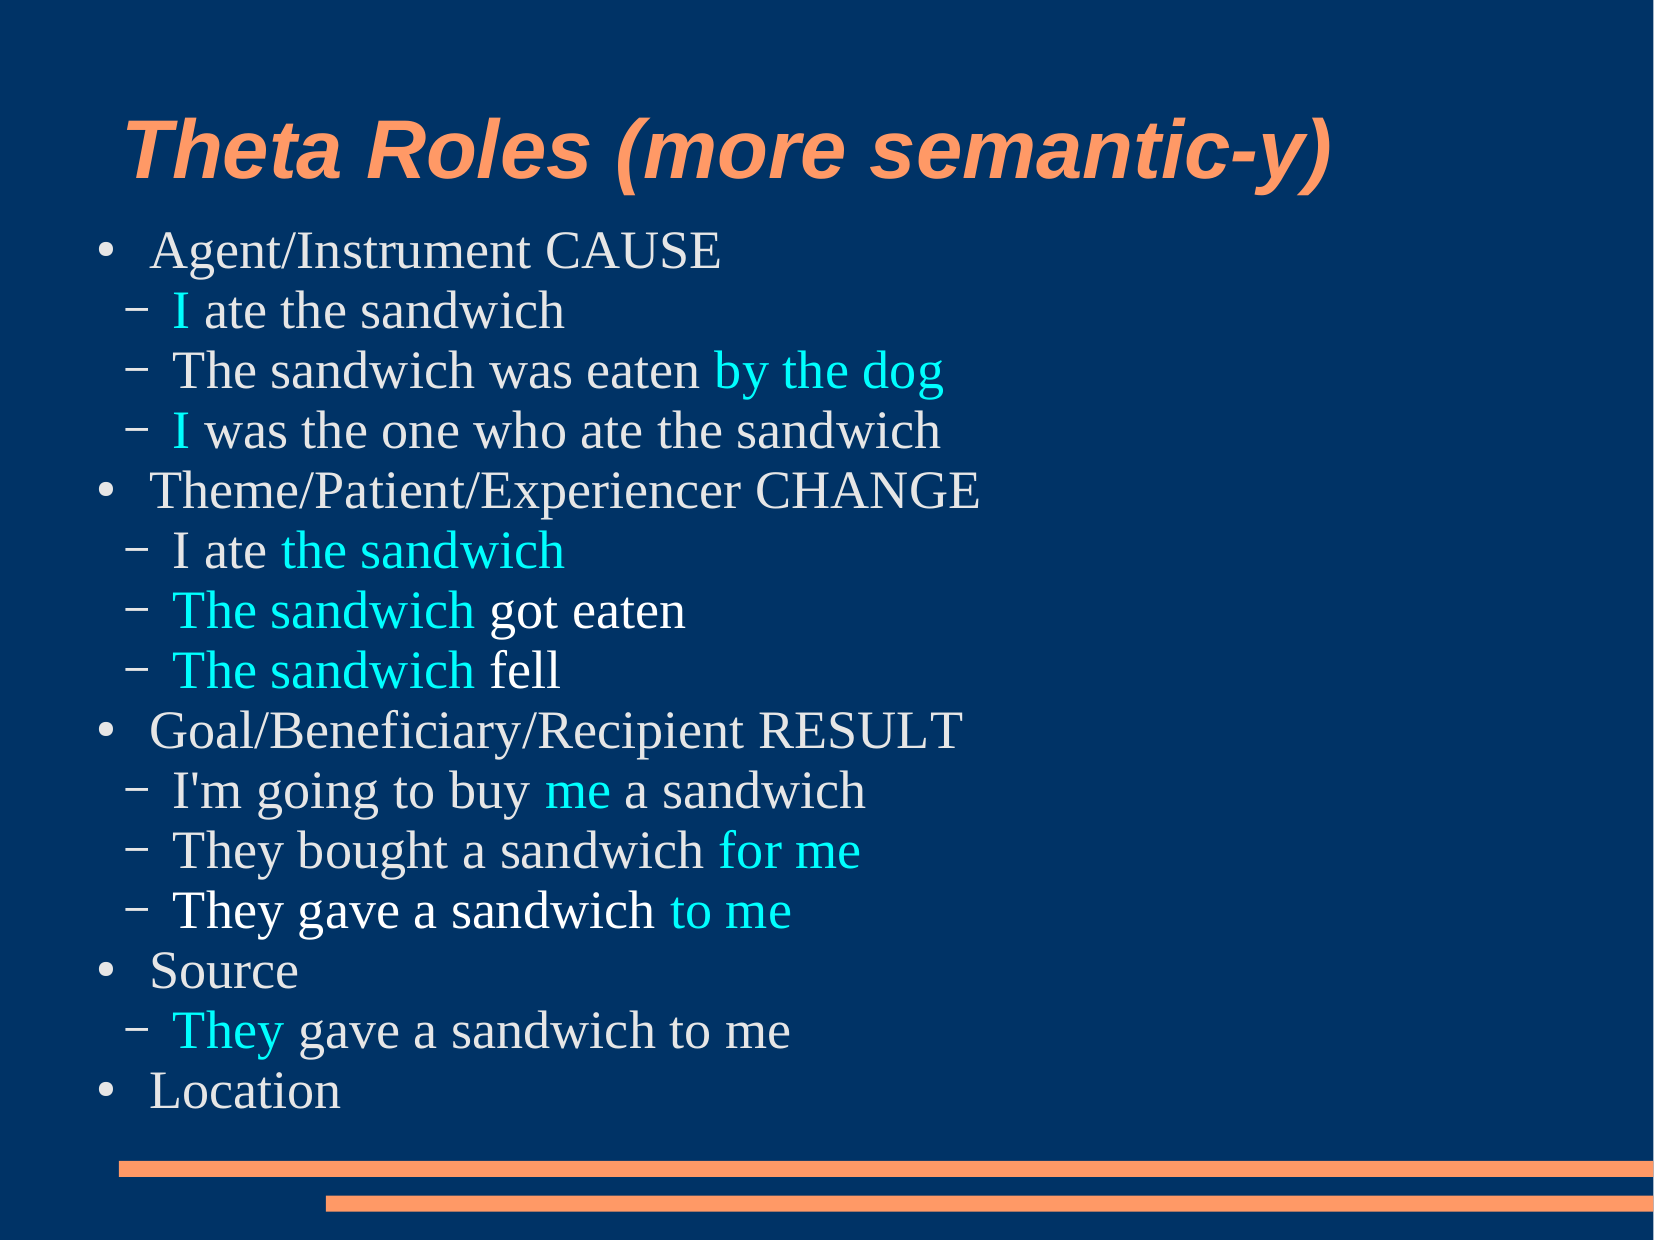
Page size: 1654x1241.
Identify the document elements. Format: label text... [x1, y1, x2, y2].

list Agent/Instrument CAUSE I ate the sandwich The sandwich was eaten by the dog I was the one who ate the sandwich Theme/Patient/Experiencer CHANGE I ate the sandwich The sandwich got eaten The sandwich fell Goal/Beneficiary/Recipient RESULT I'm going to buy me a sandwich They bought a sandwich for me They gave a sandwich to me Source They gave a sandwich to me Location [78, 220, 1567, 1121]
title Theta Roles (more semantic-y) [121, 46, 1534, 220]
